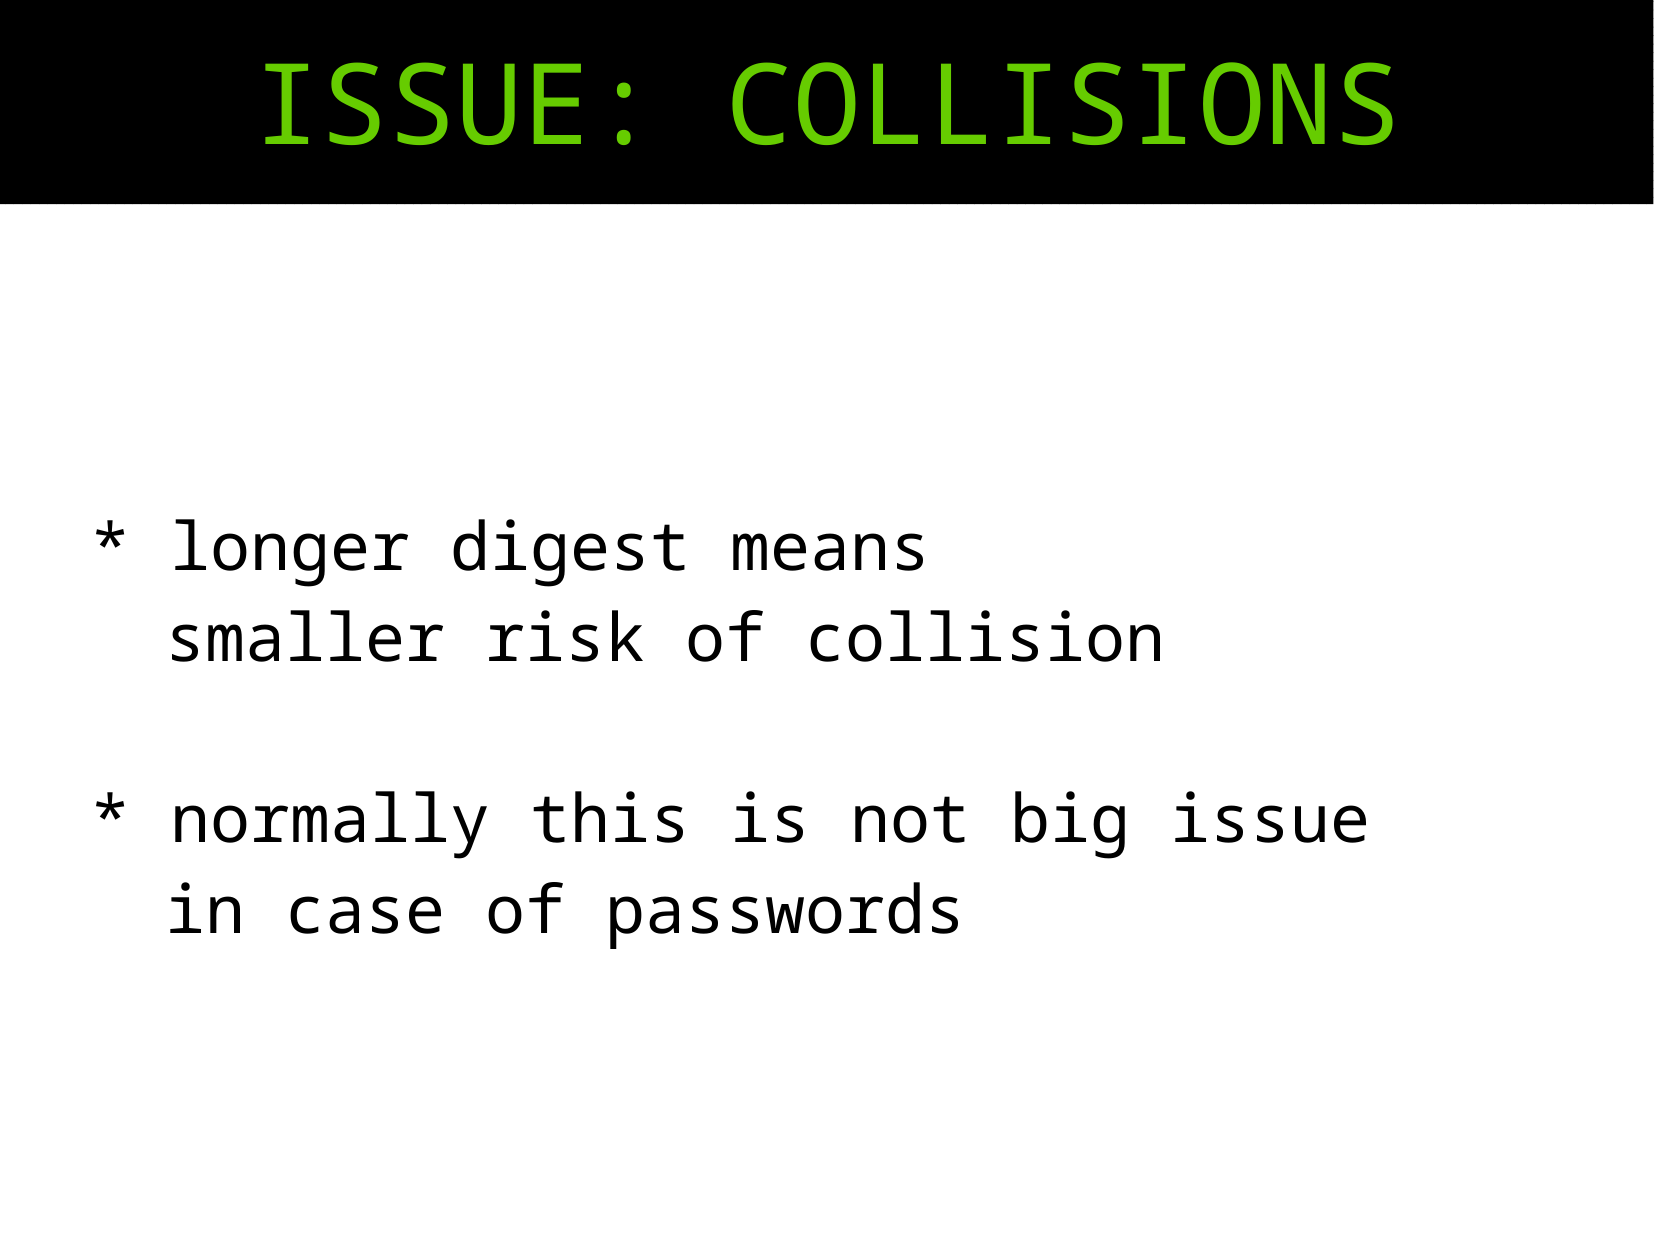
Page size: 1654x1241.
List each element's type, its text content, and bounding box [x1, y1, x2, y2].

title ISSUE: COLLISIONS [0, 0, 1654, 205]
subtitle * longer digest means smaller risk of collision * normally this is not big issue in case of passwords [90, 305, 1591, 1146]
